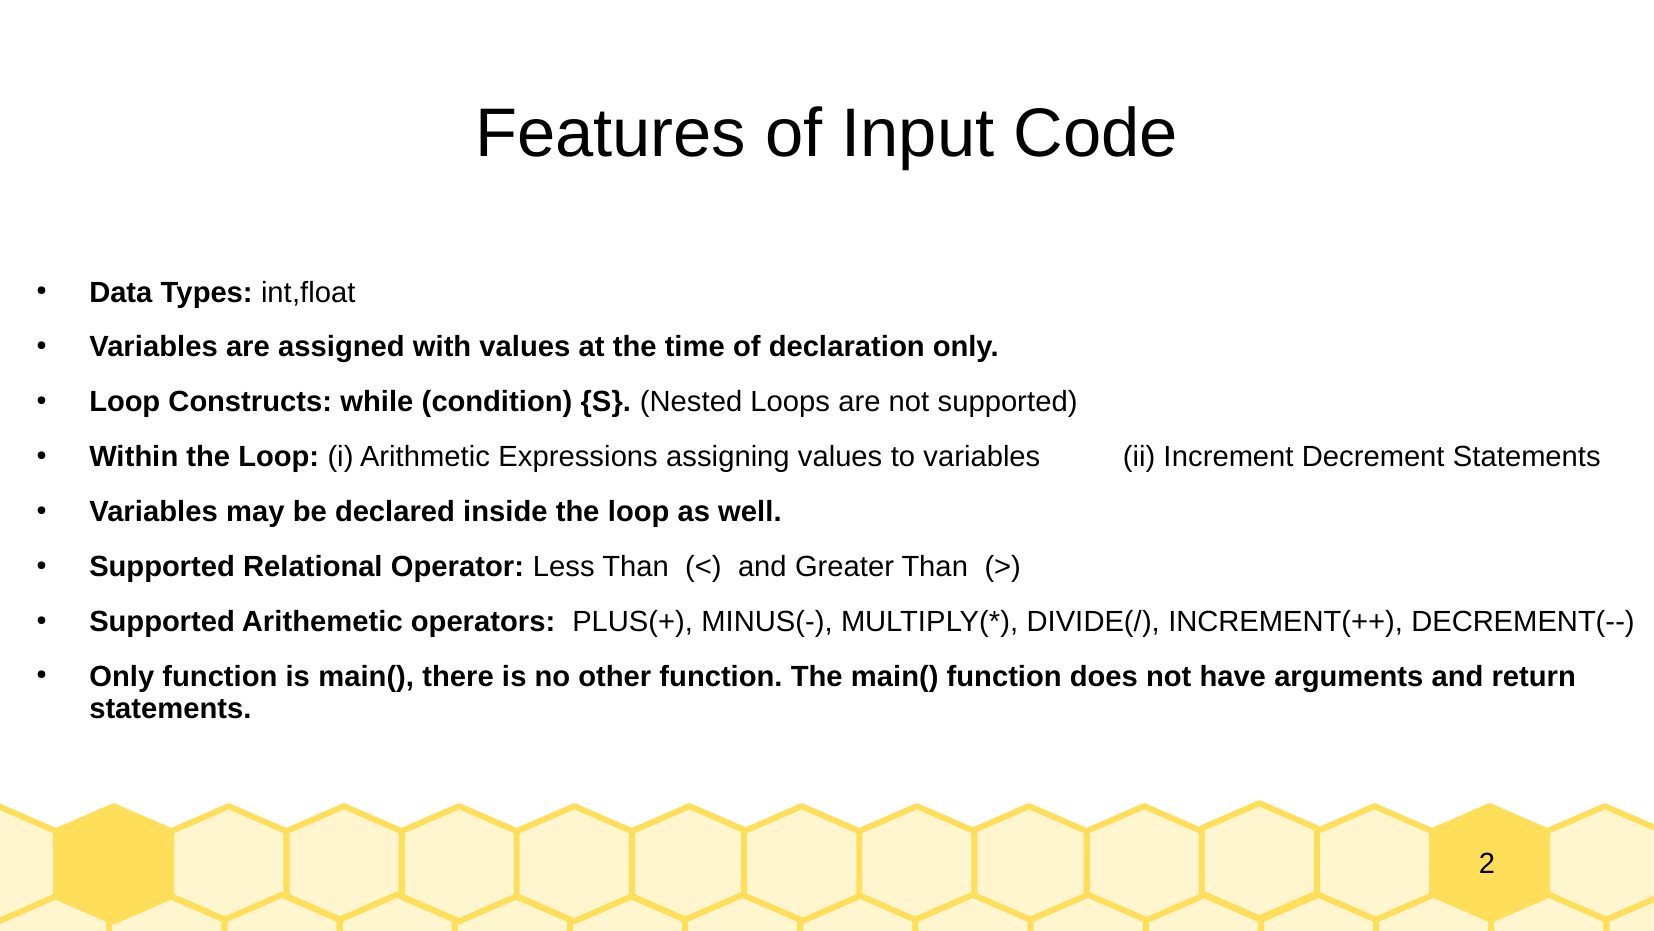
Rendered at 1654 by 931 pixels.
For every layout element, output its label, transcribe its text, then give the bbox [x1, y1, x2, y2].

title Features of Input Code [88, 59, 1565, 207]
list Data Types: int,float Variables are assigned with values at the time of declaration only. Loop Constructs: while (condition) {S}. (Nested Loops are not supported) Within the Loop: (i) Arithmetic Expressions assigning values to variables (ii) Increment Decrement Statements Variables may be declared inside the loop as well. Supported Relational Operator: Less Than (<) and Greater Than (>) Supported Arithemetic operators: PLUS(+), MINUS(-), MULTIPLY(*), DIVIDE(/), INCREMENT(++), DECREMENT(--) Only function is main(), there is no other function. The main() function does not have arguments and return statements. [18, 275, 1643, 926]
